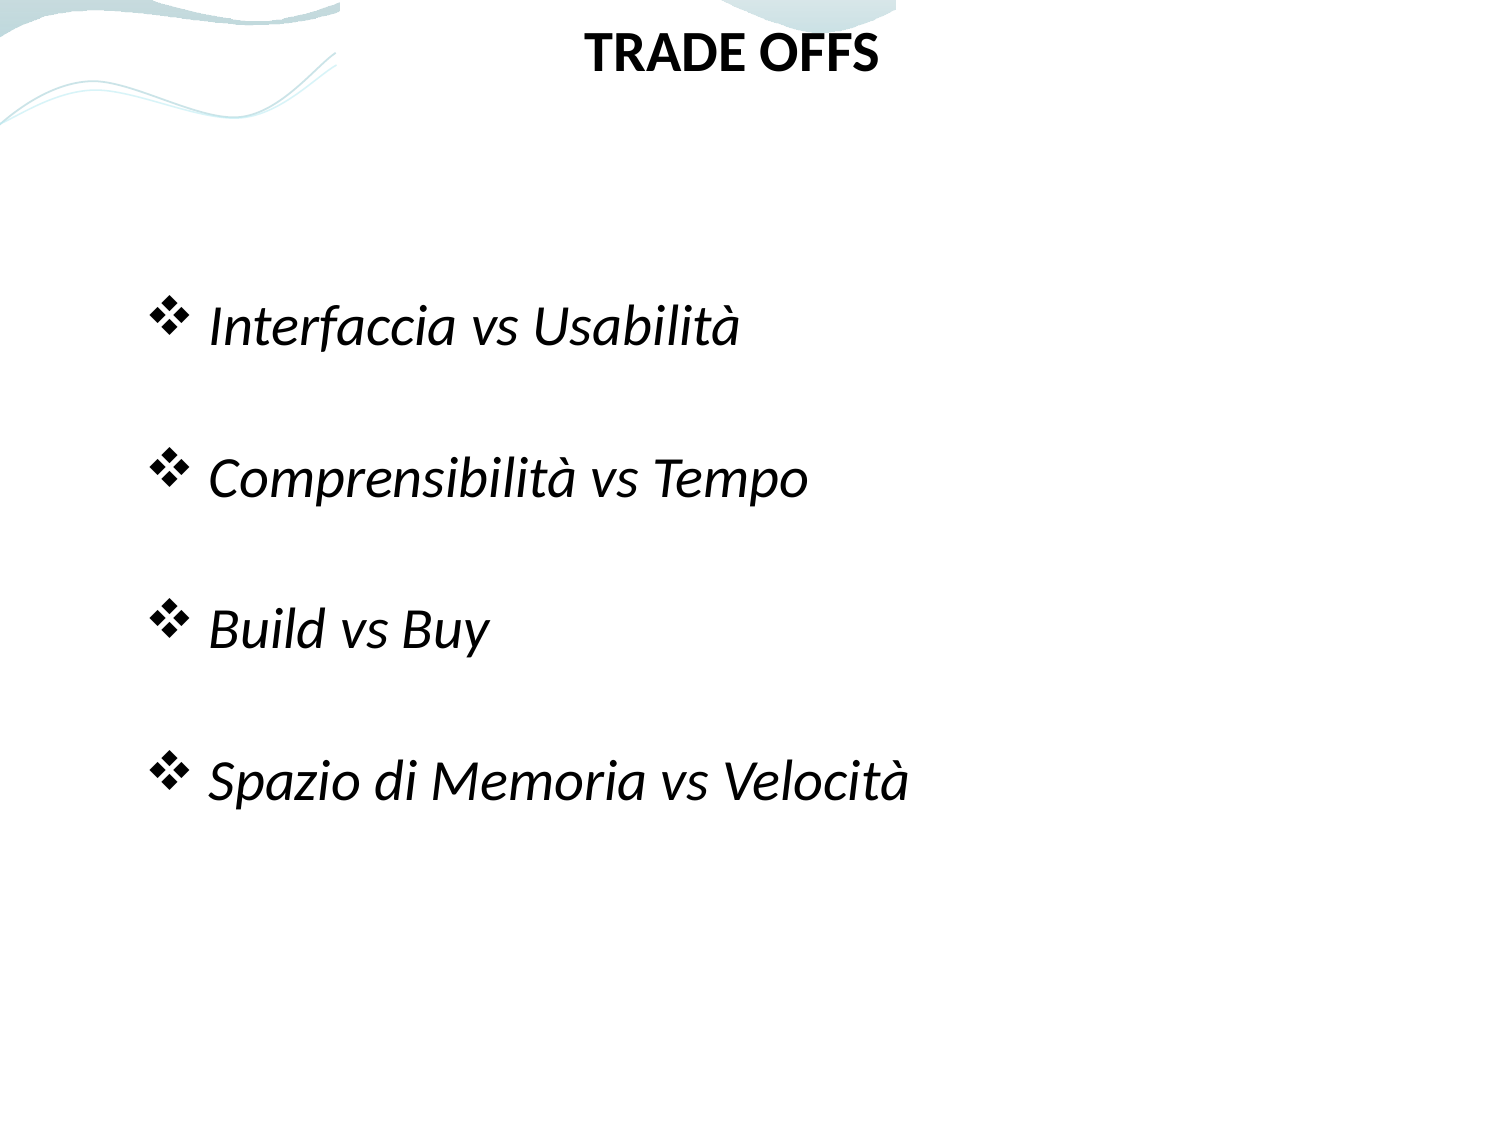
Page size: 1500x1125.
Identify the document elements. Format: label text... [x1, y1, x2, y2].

text_box Interfaccia vs Usabilità Comprensibilità vs Tempo Build vs Buy Spazio di Memoria vs Velocità [130, 287, 969, 674]
text_box TRADE OFFS [23, 20, 1441, 107]
